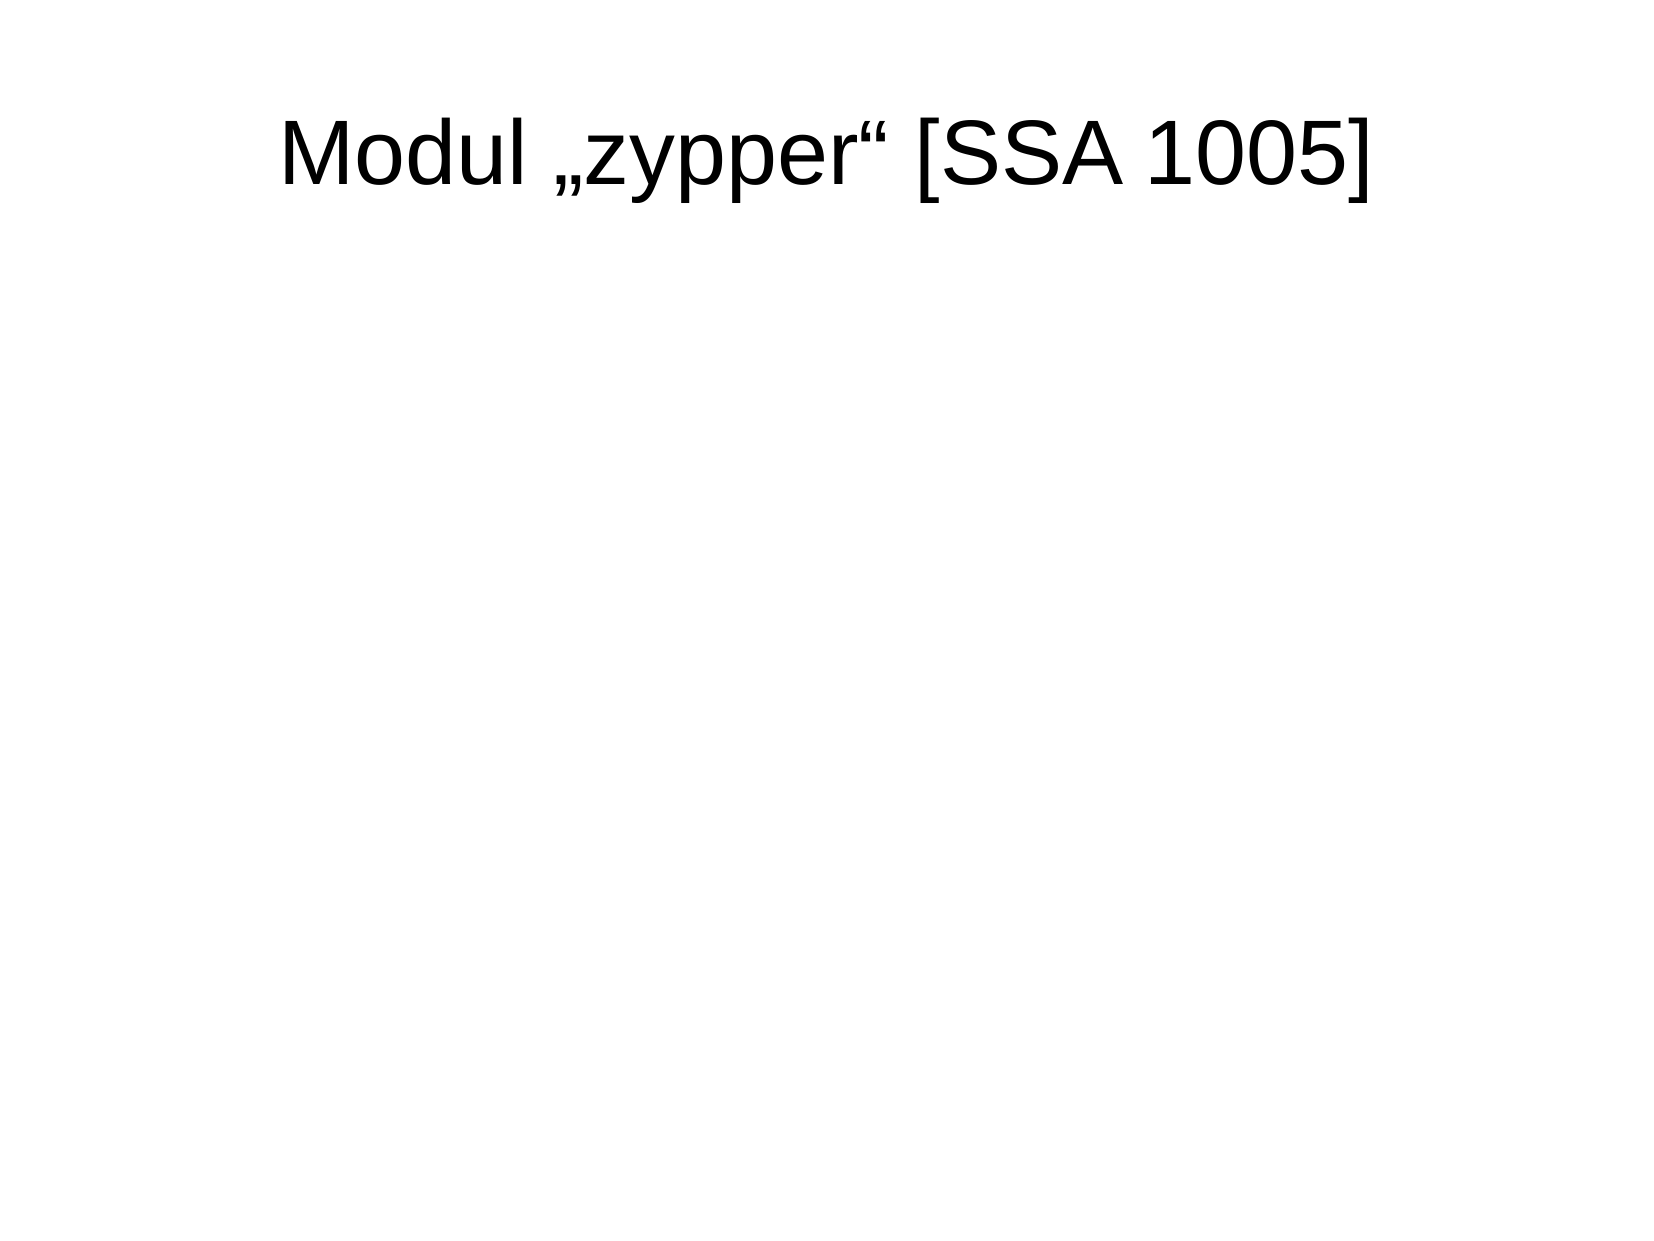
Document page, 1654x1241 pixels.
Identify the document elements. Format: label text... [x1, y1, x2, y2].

title Modul „zypper“ [SSA 1005] [82, 101, 1571, 205]
